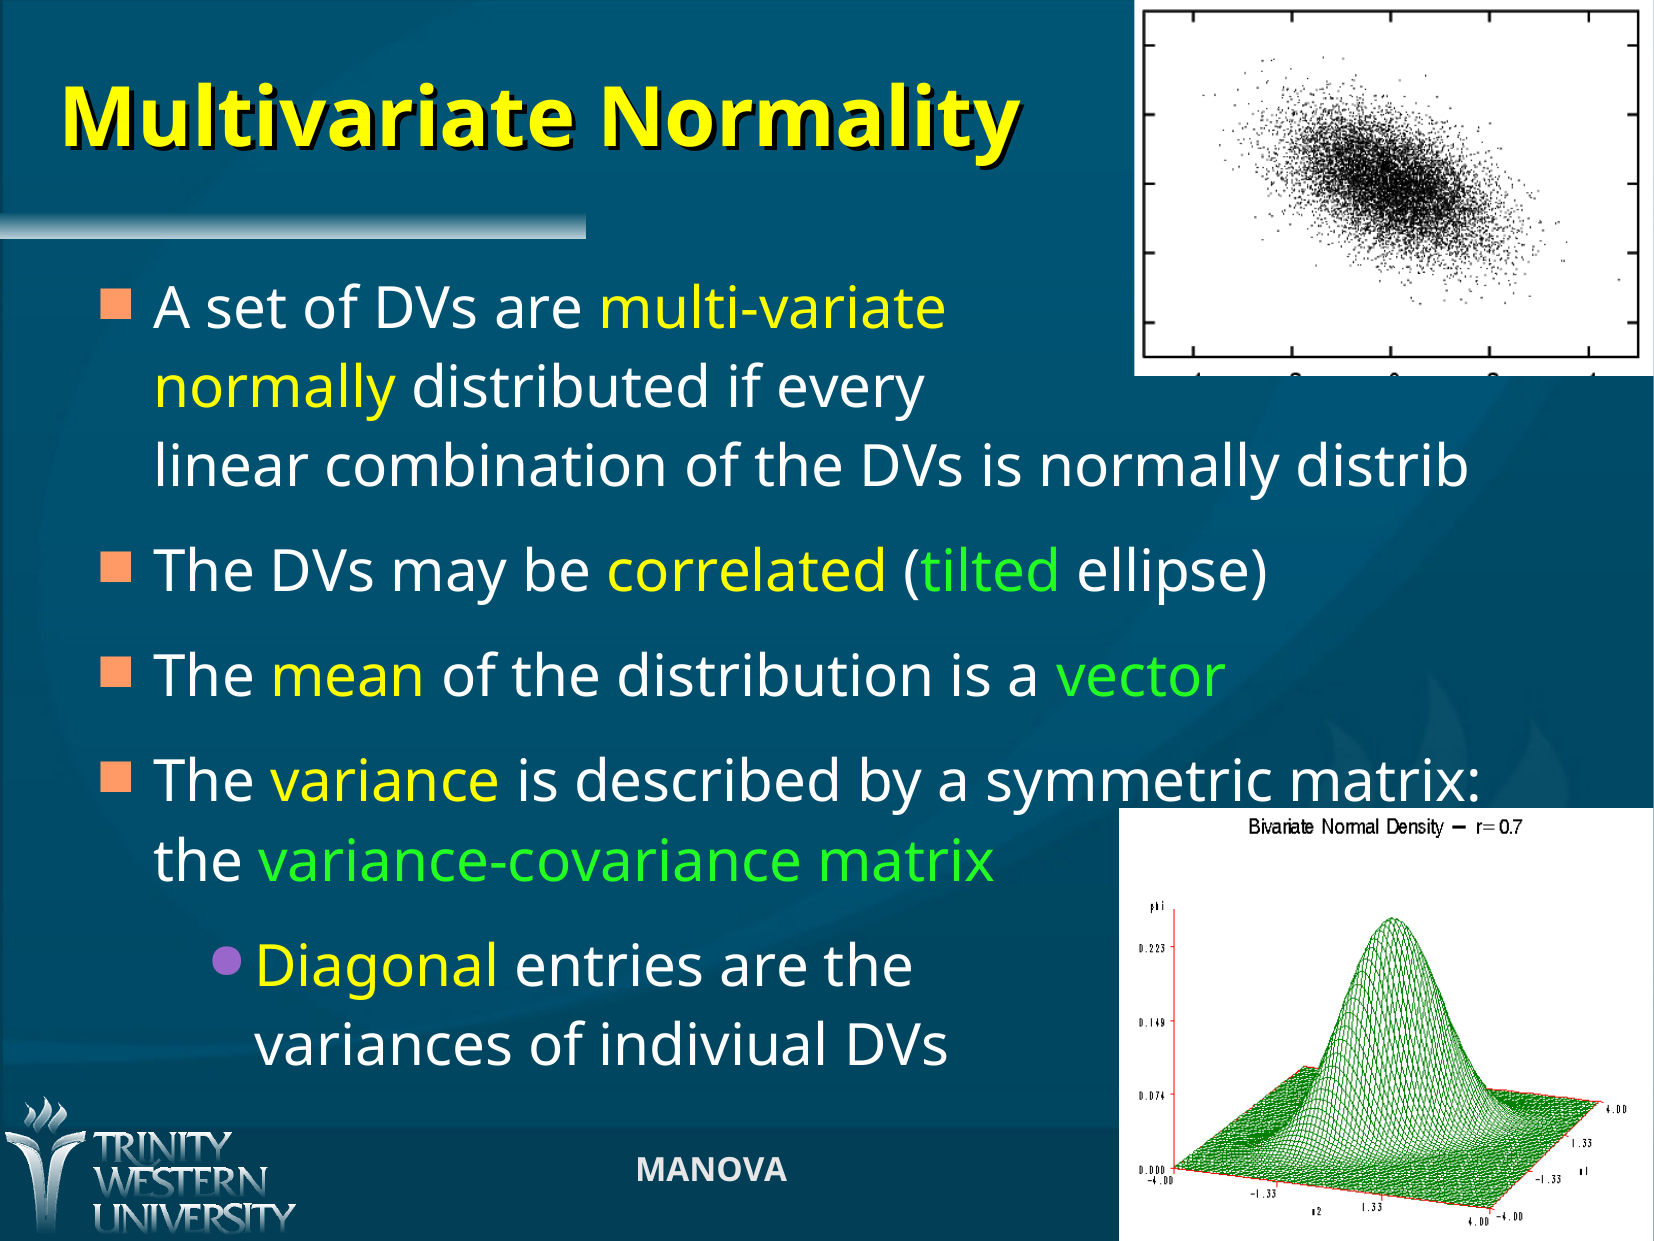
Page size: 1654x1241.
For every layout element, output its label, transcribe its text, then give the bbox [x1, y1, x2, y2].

picture [1135, 0, 1654, 375]
picture [1120, 808, 1654, 1241]
list A set of DVs are multi-variate normally distributed if every linear combination of the DVs is normally distrib The DVs may be correlated (tilted ellipse) The mean of the distribution is a vector The variance is described by a symmetric matrix: the variance-covariance matrix Diagonal entries are the variances of indiviual DVs [82, 266, 1571, 1094]
table_cell [38, 1211, 46, 1216]
title Multivariate Normality [59, 27, 1134, 201]
picture [38, 1227, 54, 1232]
table_cell [48, 1211, 56, 1216]
